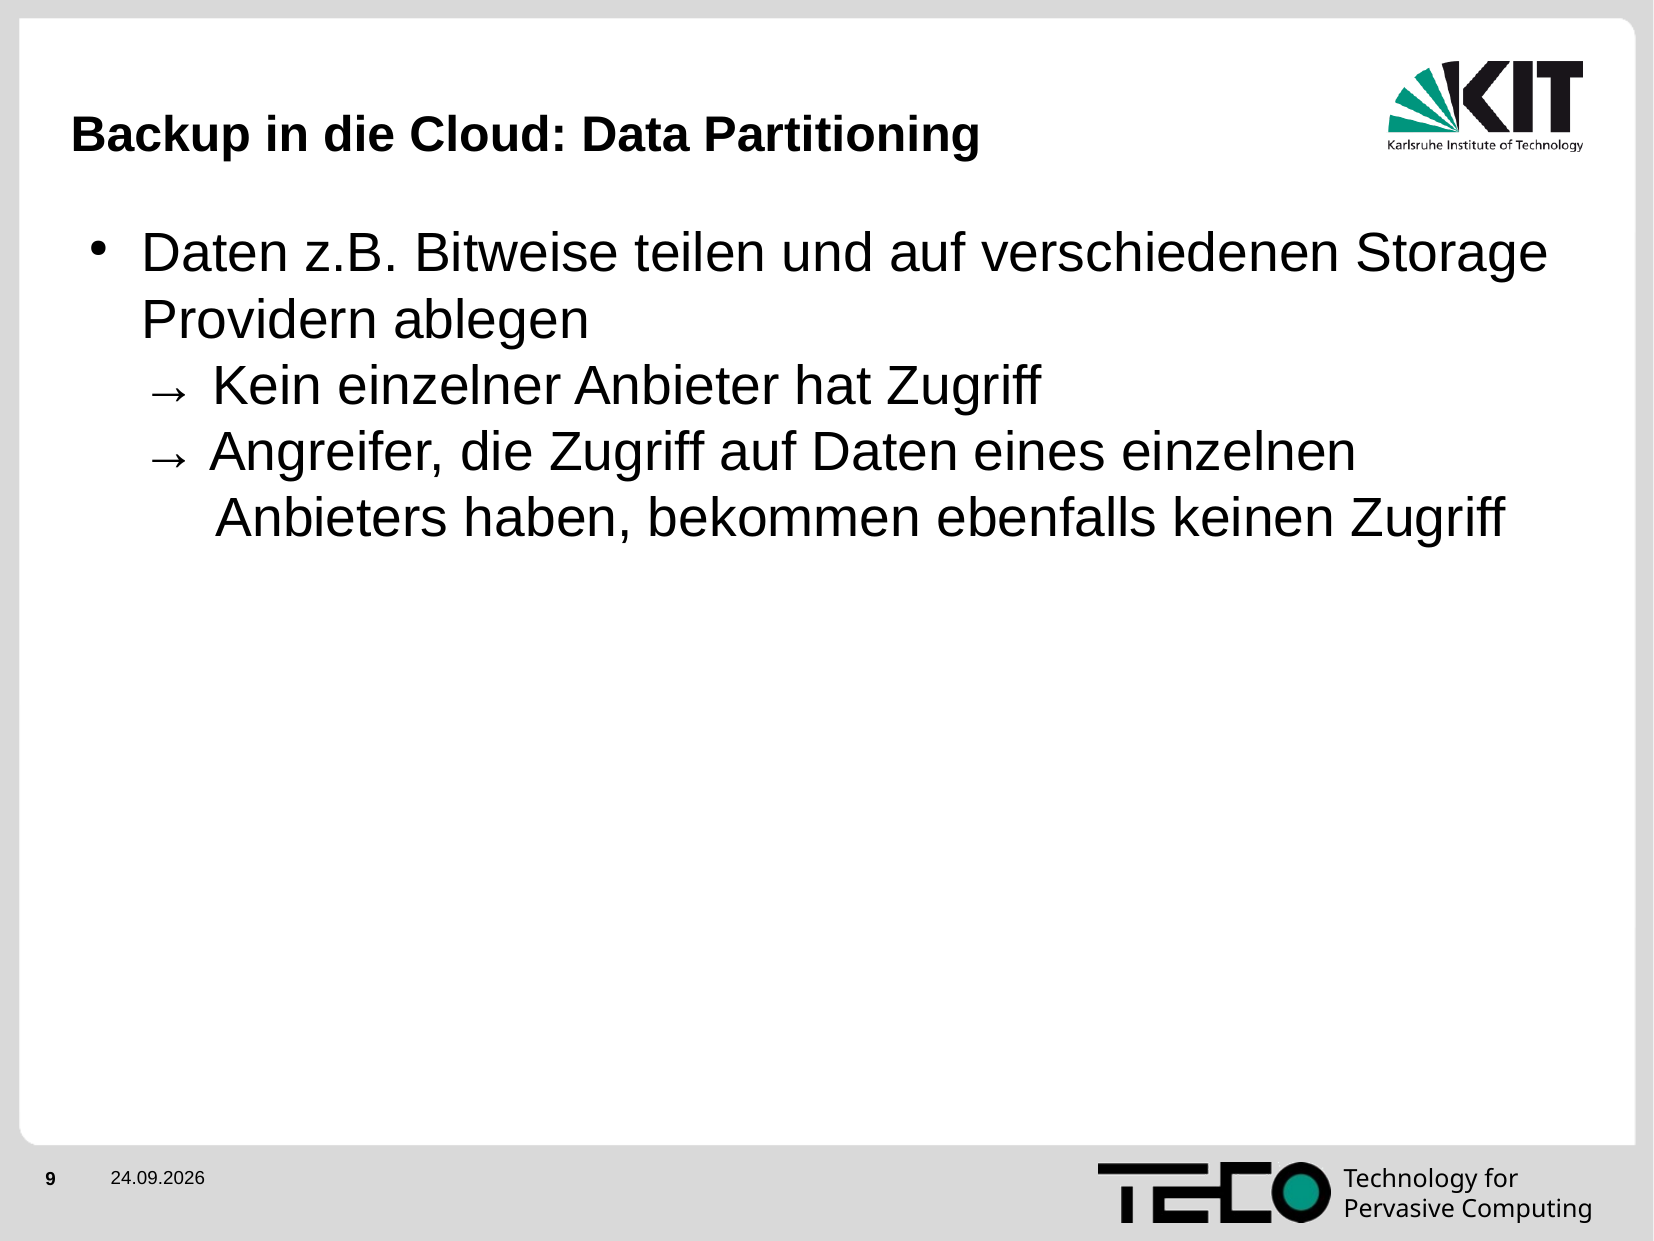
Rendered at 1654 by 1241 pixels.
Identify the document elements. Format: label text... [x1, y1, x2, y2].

picture [0, 0, 1654, 1241]
list Daten z.B. Bitweise teilen und auf verschiedenen Storage Providern ablegen → Kein einzelner Anbieter hat Zugriff → Angreifer, die Zugriff auf Daten eines einzelnen Anbieters haben, bekommen ebenfalls keinen Zugriff [70, 216, 1582, 1102]
title Backup in die Cloud: Data Partitioning [70, 60, 1361, 162]
